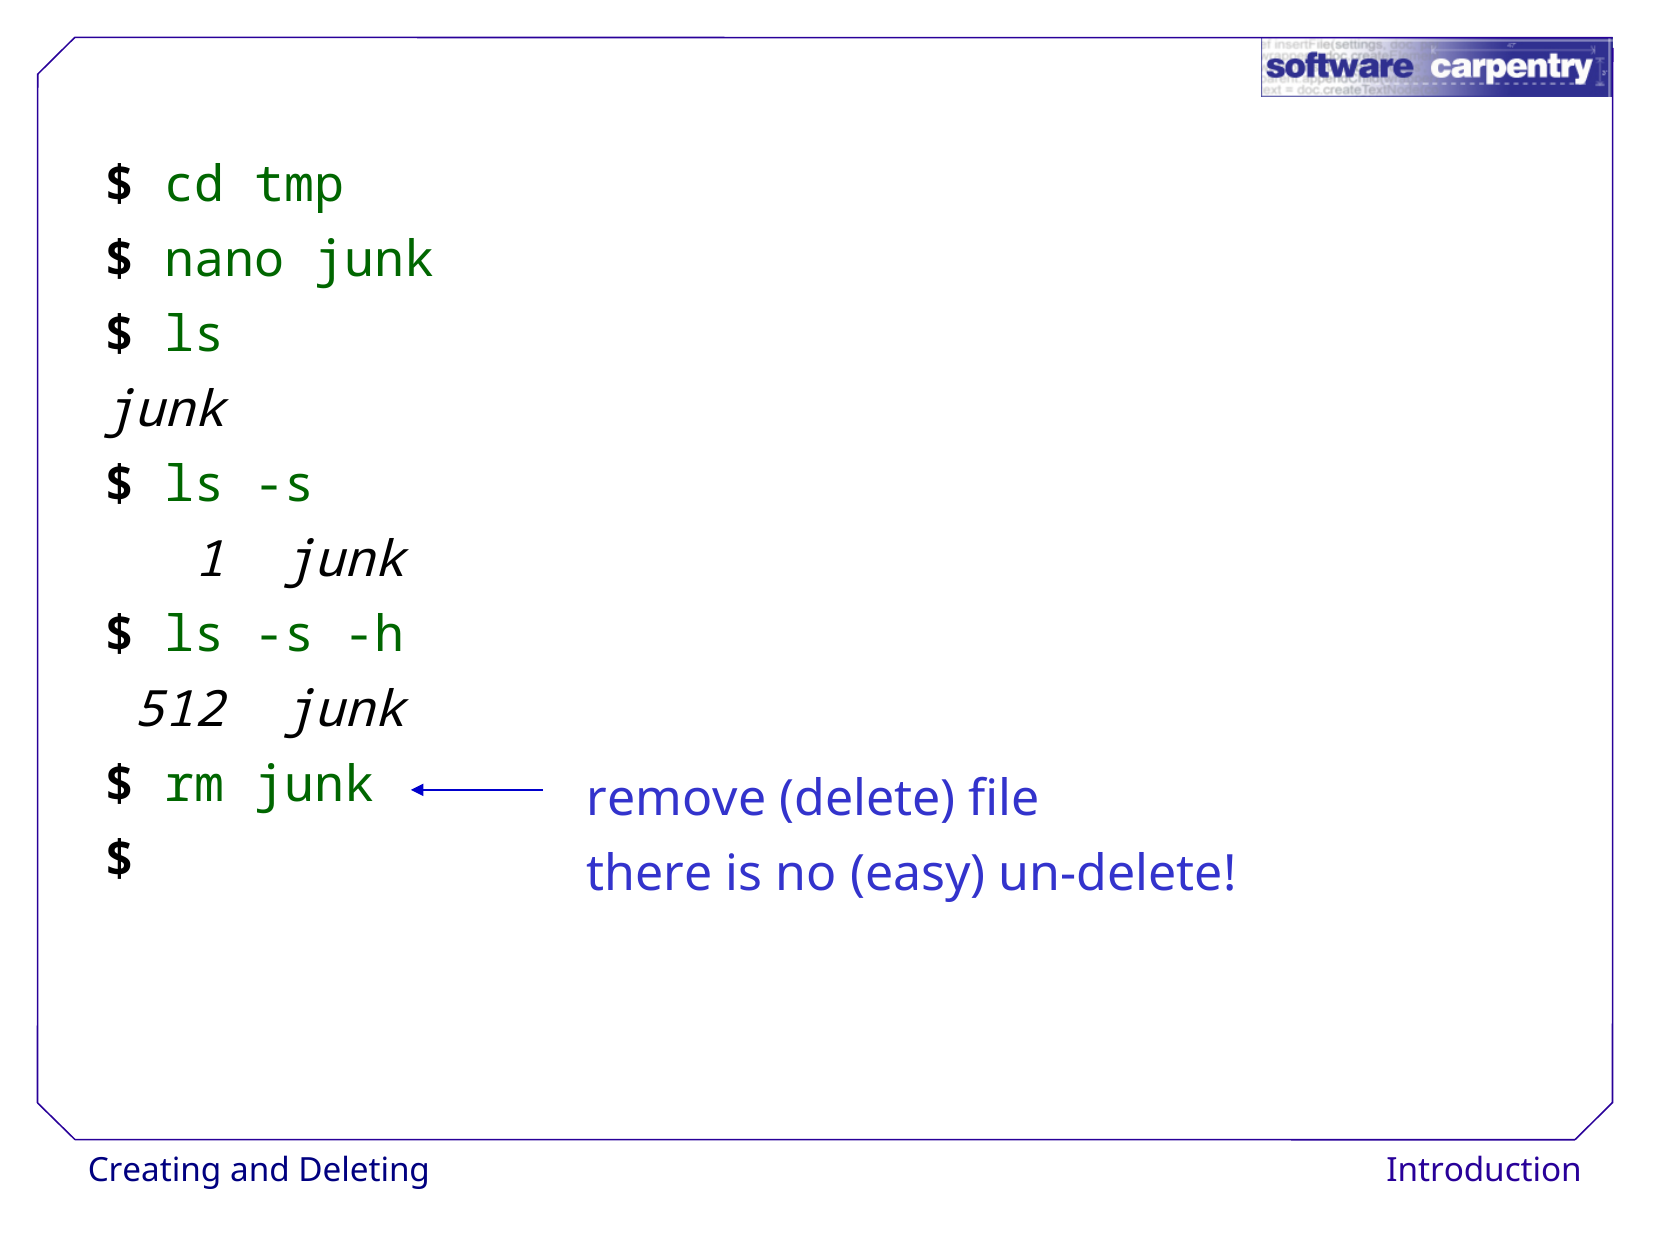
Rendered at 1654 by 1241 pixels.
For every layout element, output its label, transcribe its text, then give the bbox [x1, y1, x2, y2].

text_box $ cd tmp $ nano junk $ ls junk $ ls -s 1 junk $ ls -s -h 512 junk $ rm junk $ [89, 128, 1512, 1037]
picture [1261, 39, 1613, 97]
text_box remove (delete) file there is no (easy) un-delete! [571, 742, 1546, 1093]
